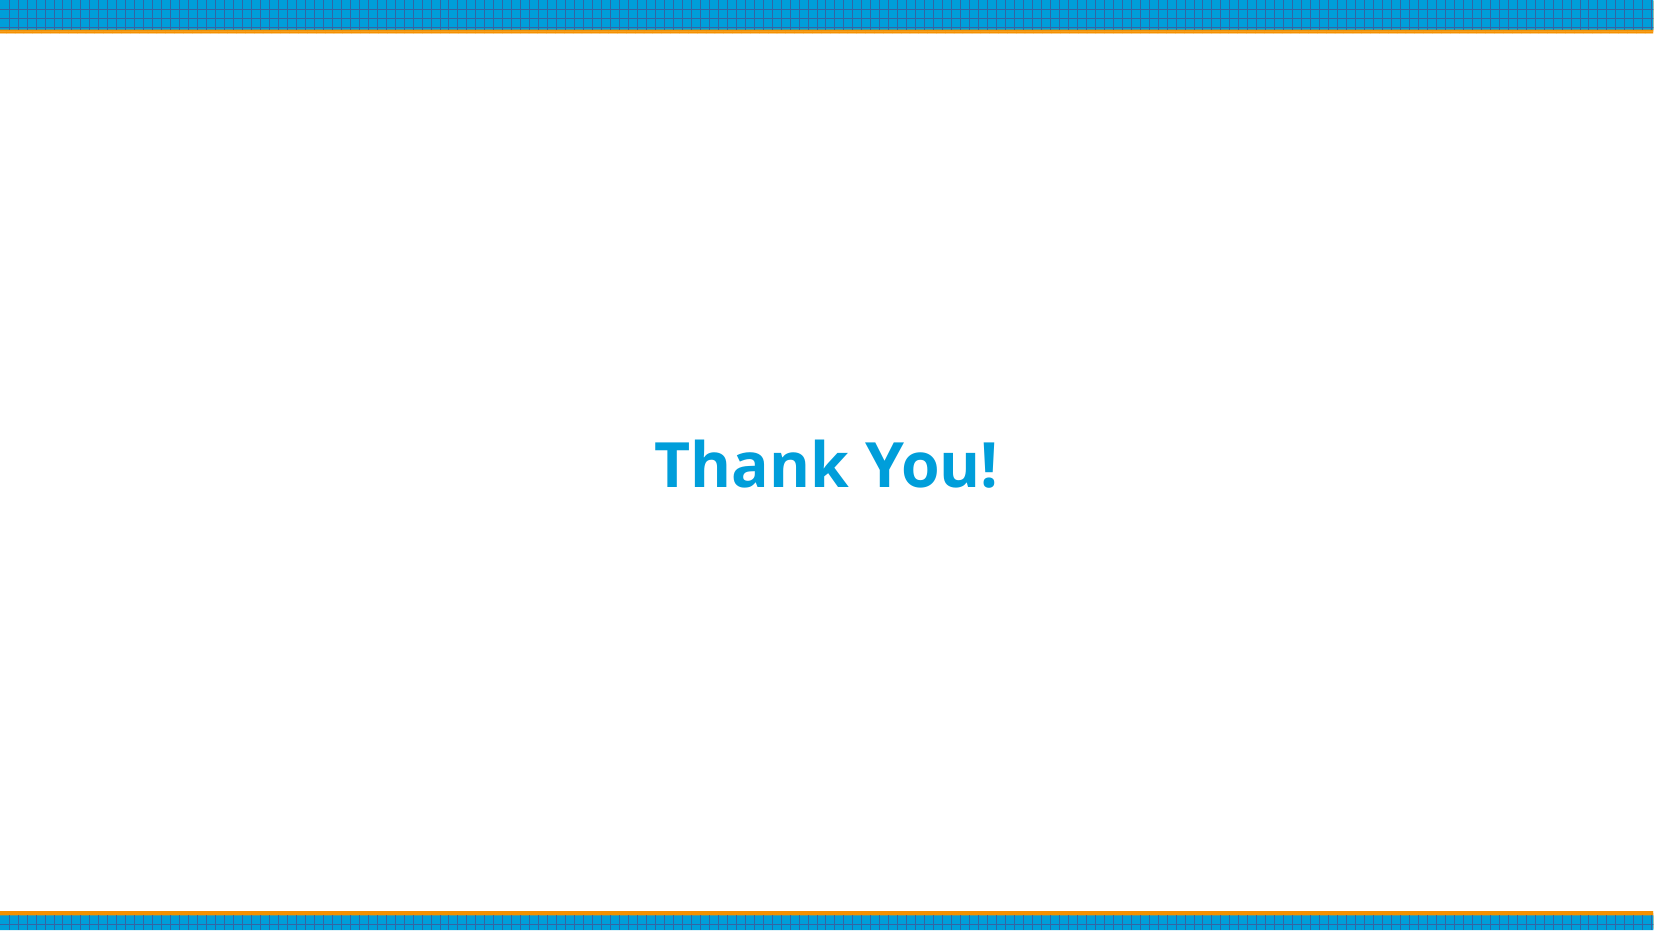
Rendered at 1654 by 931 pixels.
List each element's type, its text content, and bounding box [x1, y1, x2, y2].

subtitle Thank You! [82, 103, 1571, 824]
